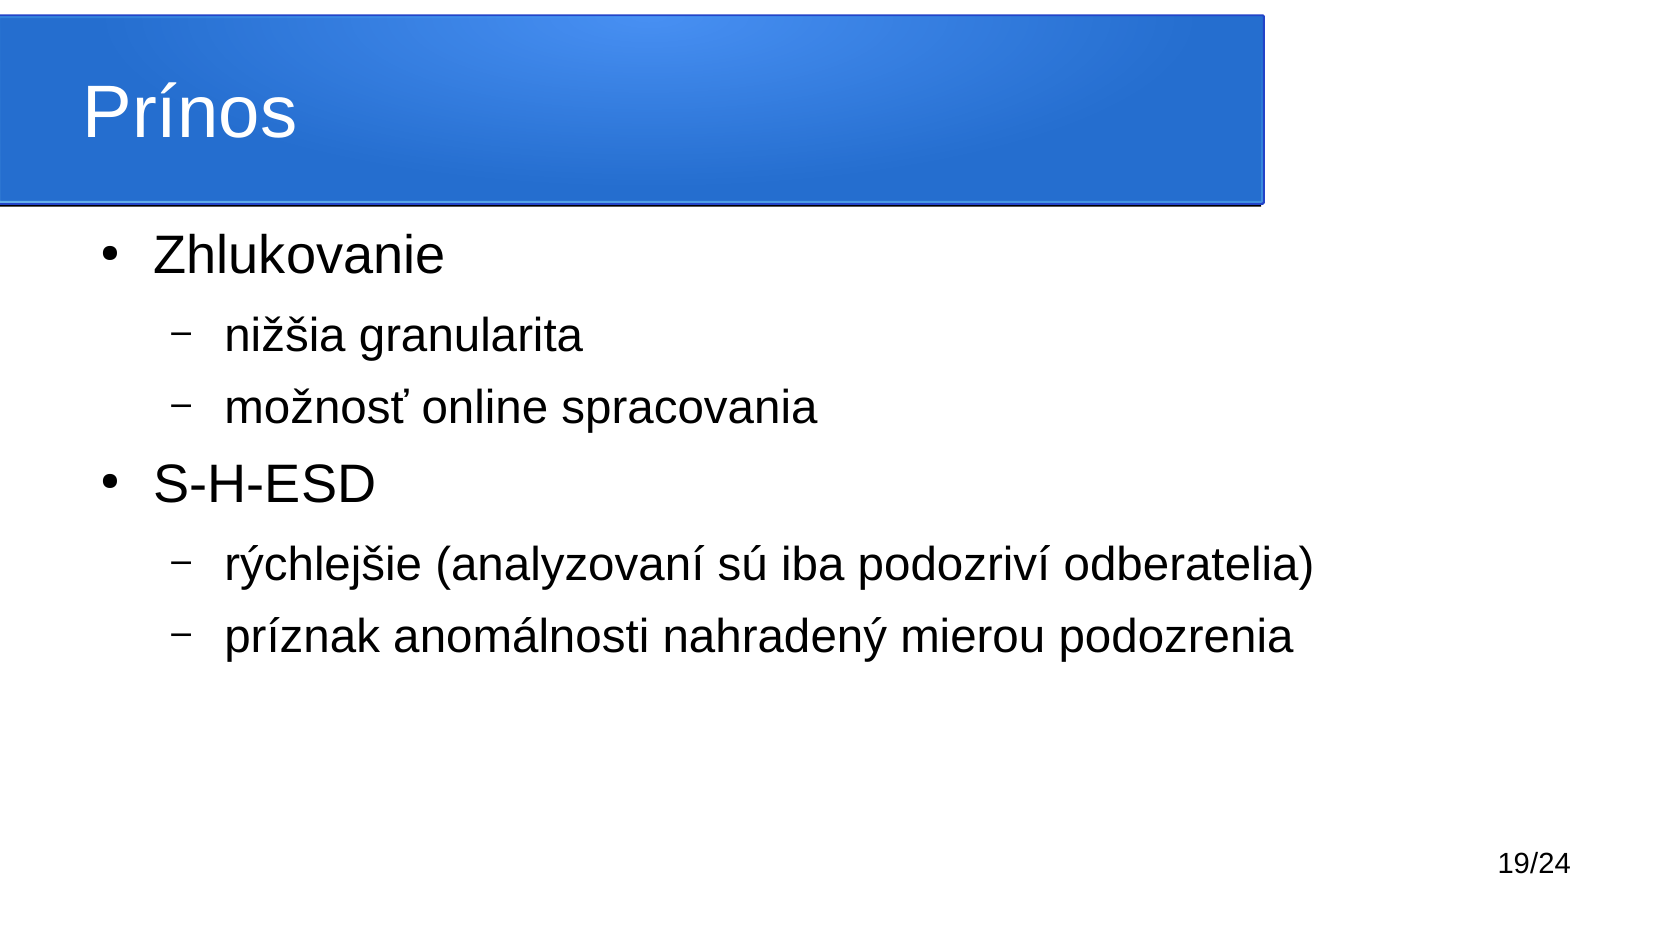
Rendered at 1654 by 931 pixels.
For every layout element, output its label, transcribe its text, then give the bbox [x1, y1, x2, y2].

list Zhlukovanie nižšia granularita možnosť online spracovania S-H-ESD rýchlejšie (analyzovaní sú iba podozriví odberatelia) príznak anomálnosti nahradený mierou podozrenia [82, 224, 1571, 764]
title Prínos [82, 29, 1291, 196]
